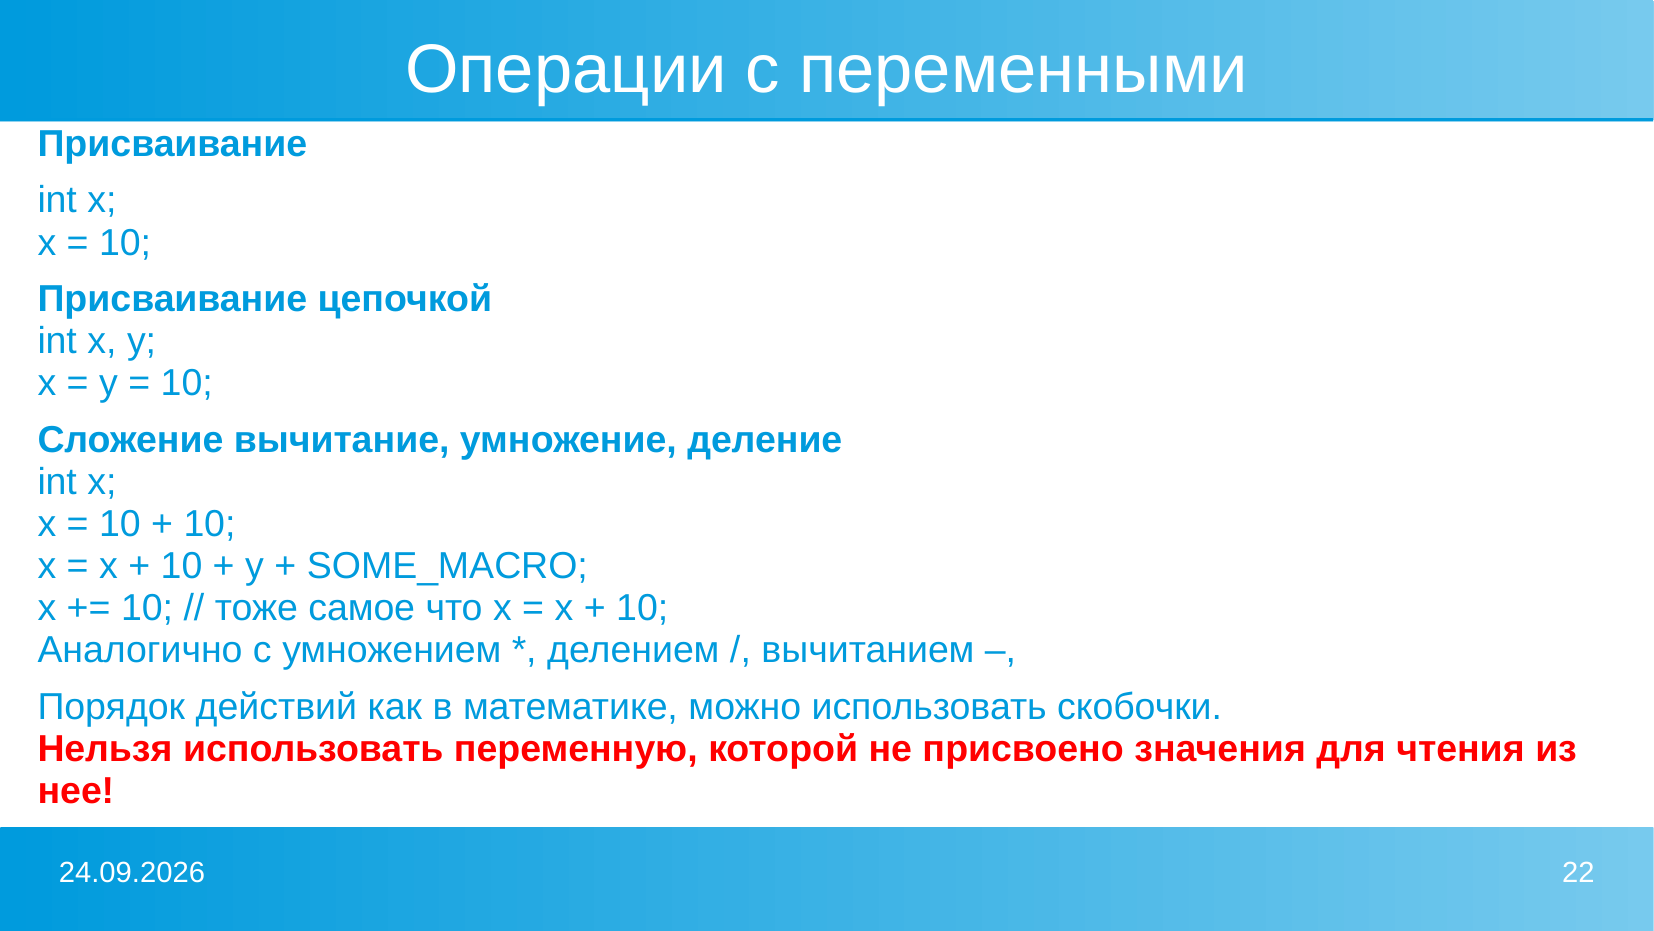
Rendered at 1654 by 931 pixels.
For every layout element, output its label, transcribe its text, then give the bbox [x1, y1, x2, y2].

list Присваивание int x; x = 10; Присваивание цепочкой int x, y; x = y = 10; Сложение вычитание, умножение, деление int x; x = 10 + 10; x = x + 10 + y + SOME_MACRO; x += 10; // тоже самое что x = x + 10; Аналогично с умножением *, делением /, вычитанием –, Порядок действий как в математике, можно использовать скобочки. Нельзя использовать переменную, которой не присвоено значения для чтения из нее! [37, 121, 1632, 863]
title Операции с переменными [59, 29, 1595, 108]
